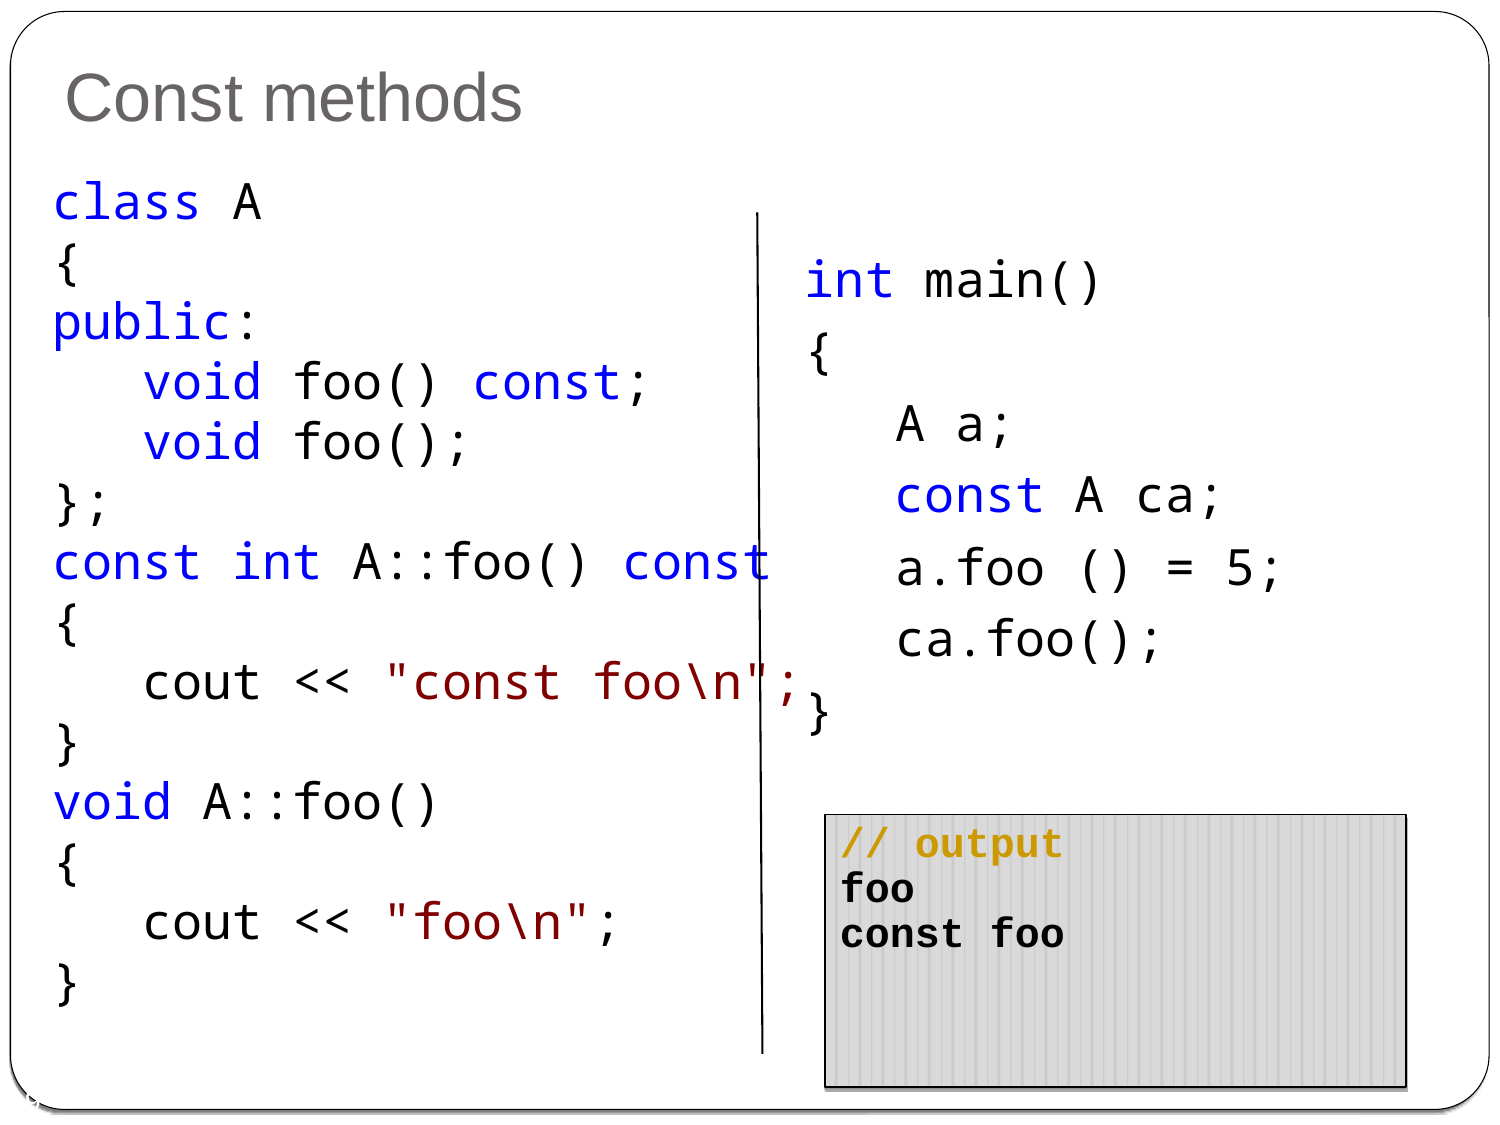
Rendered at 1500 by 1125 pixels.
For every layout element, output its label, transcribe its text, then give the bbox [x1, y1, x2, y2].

slide_number <number> [0, 1074, 50, 1125]
text_box int main() { A a; const A ca; a.foo () = 5; ca.foo(); } [774, 212, 1468, 1110]
text_box // output foo const foo [825, 814, 1407, 1087]
title Const methods [50, 45, 1450, 150]
list class A { public: void foo() const; void foo(); }; const int A::foo() const { cout << "const foo\n"; } void A::foo() { cout << "foo\n"; } [37, 162, 1463, 1088]
